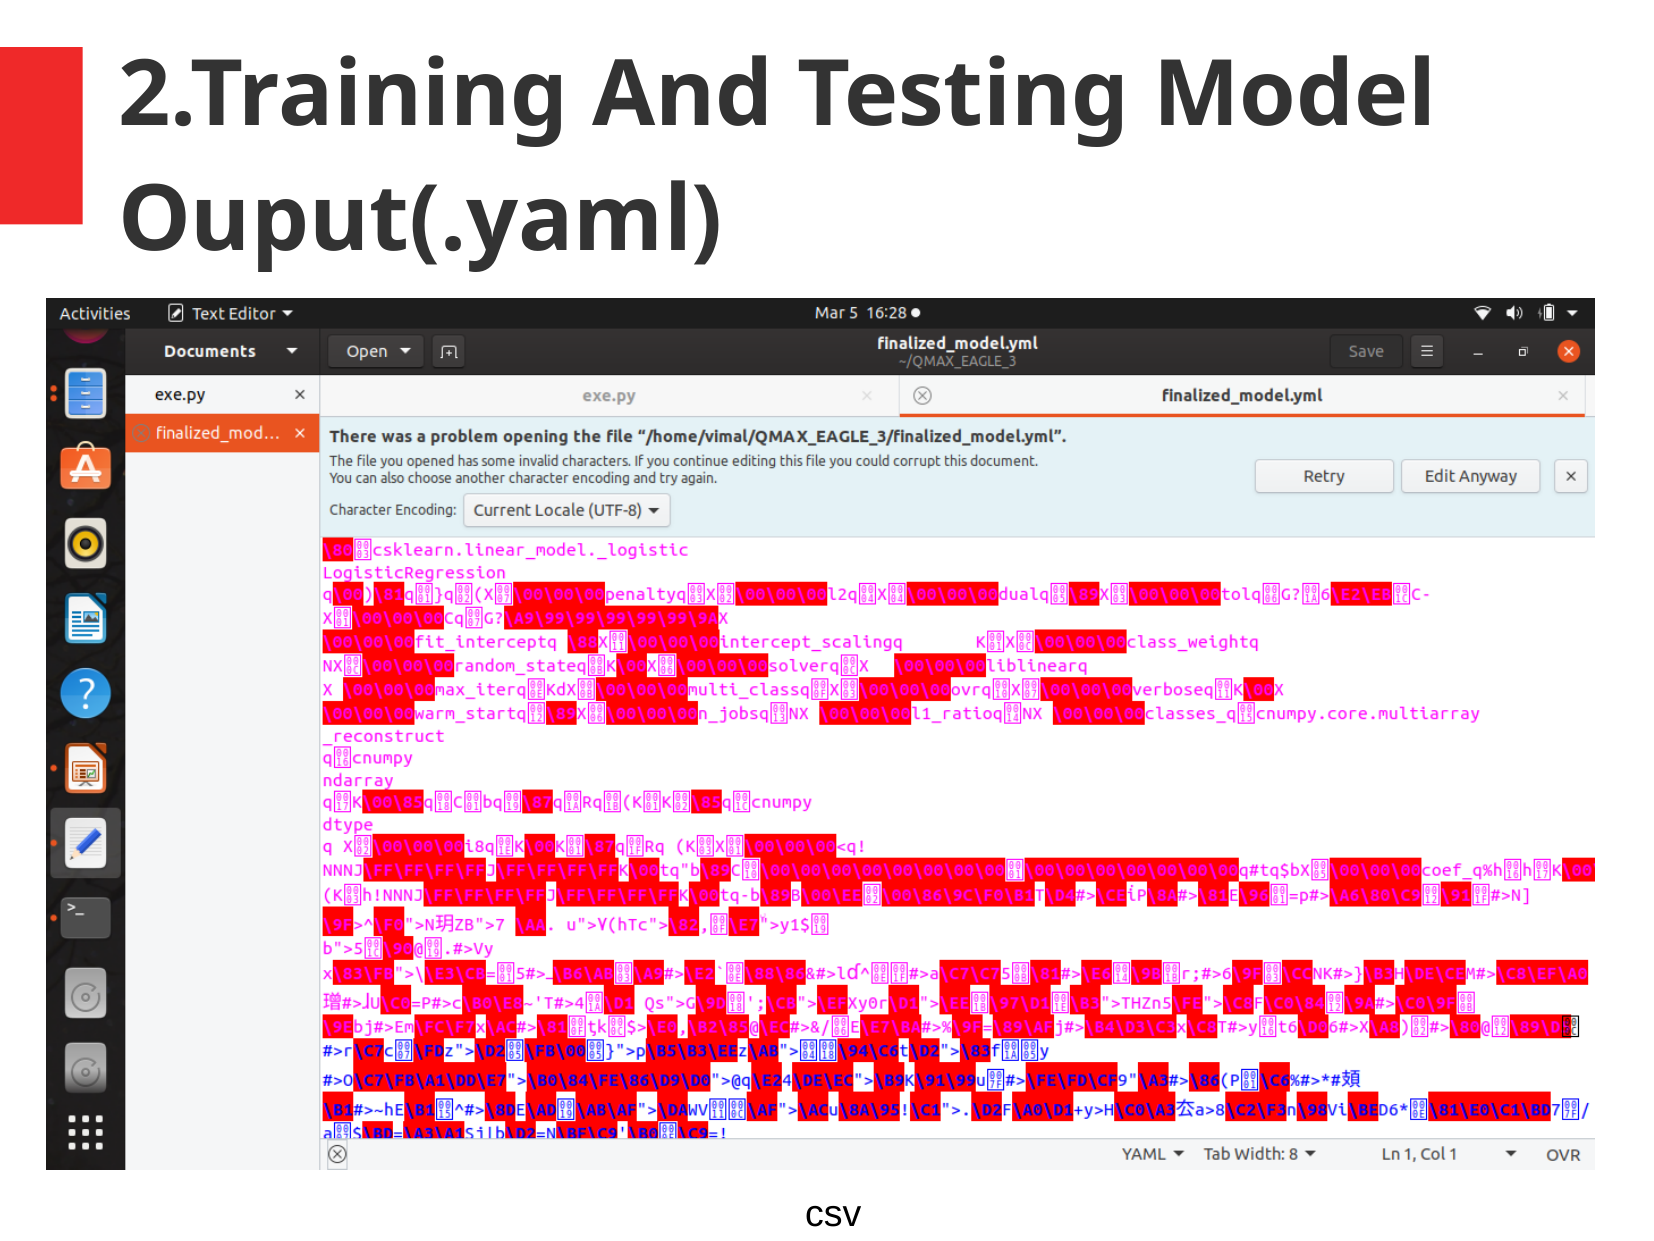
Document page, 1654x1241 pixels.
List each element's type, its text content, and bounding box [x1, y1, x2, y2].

picture [46, 298, 1595, 1170]
text_box csv [790, 1185, 877, 1241]
title 2.Training And Testing Model Ouput(.yaml) [118, 45, 1571, 260]
